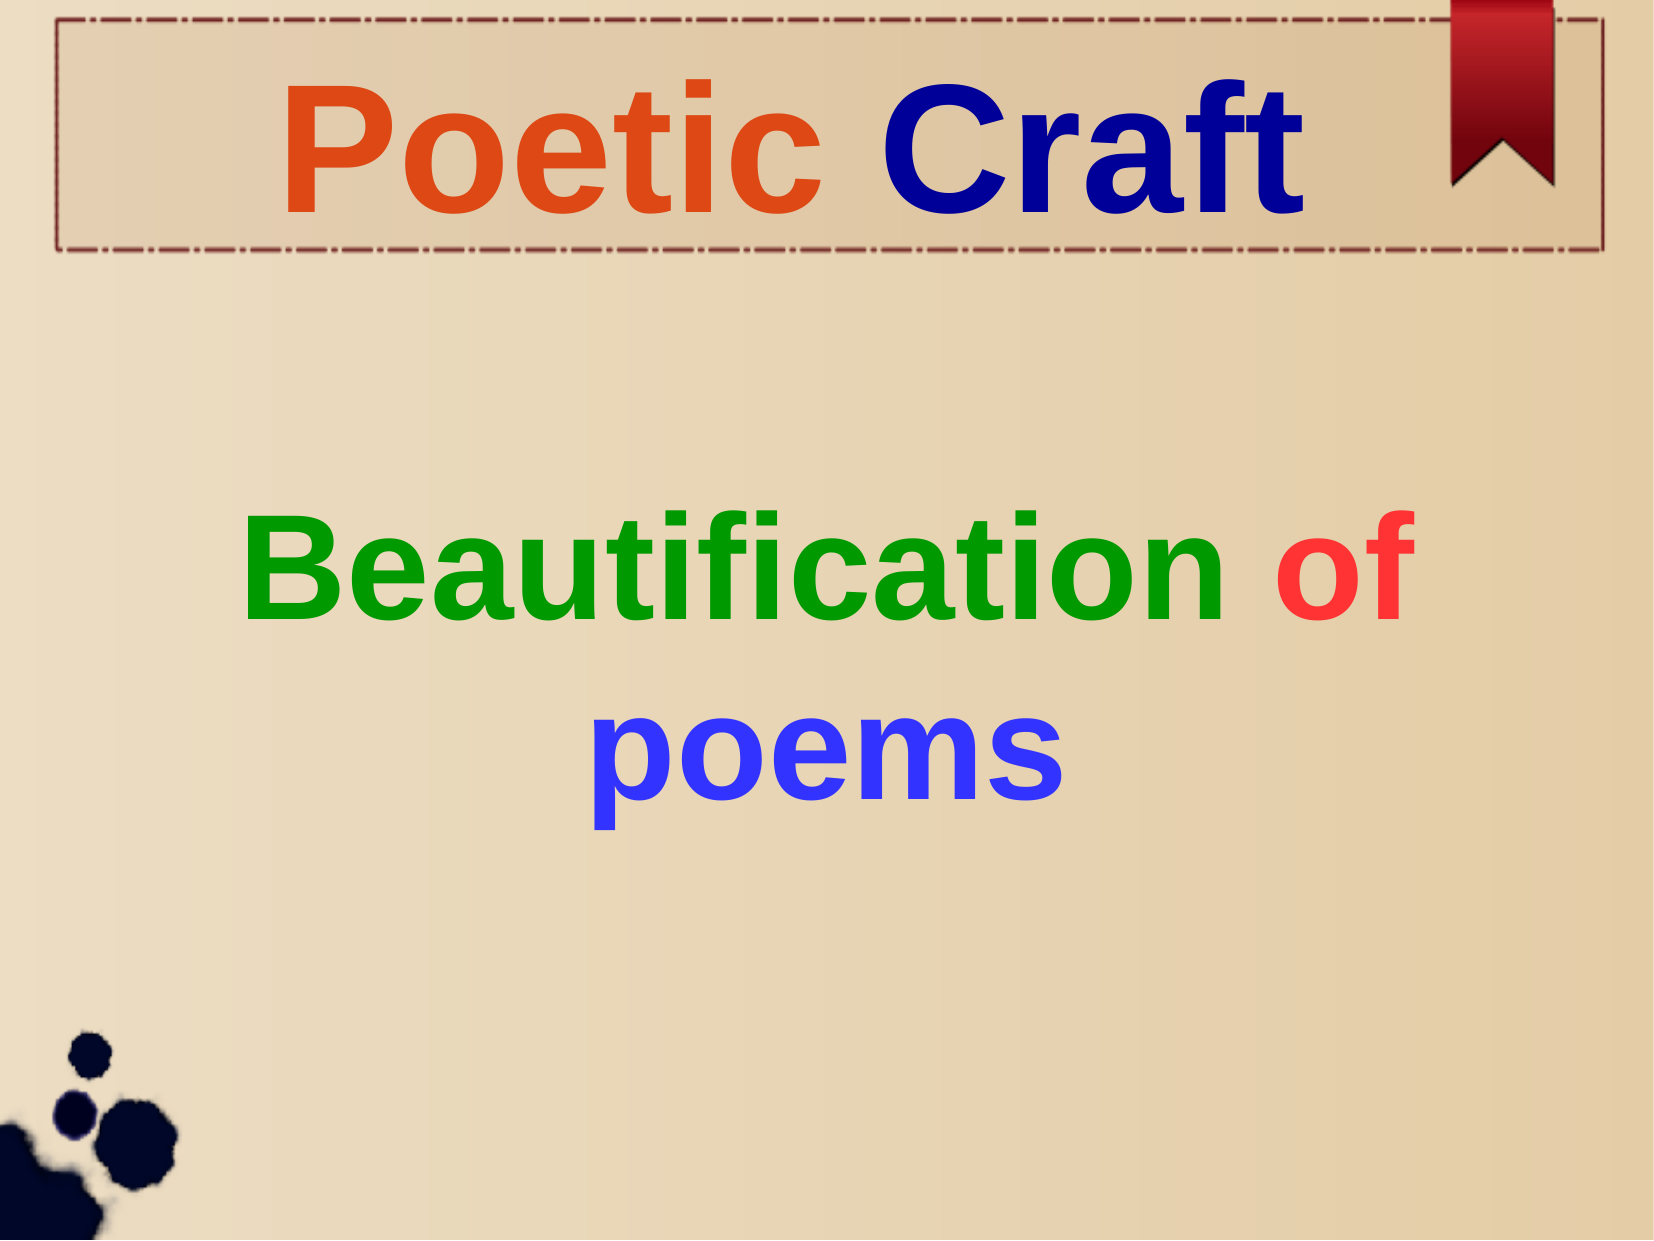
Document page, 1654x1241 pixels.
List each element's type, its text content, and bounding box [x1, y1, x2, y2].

text_box Poetic Craft [47, 35, 1535, 243]
picture [0, 0, 1654, 1240]
text_box Beautification of poems [82, 290, 1571, 1009]
